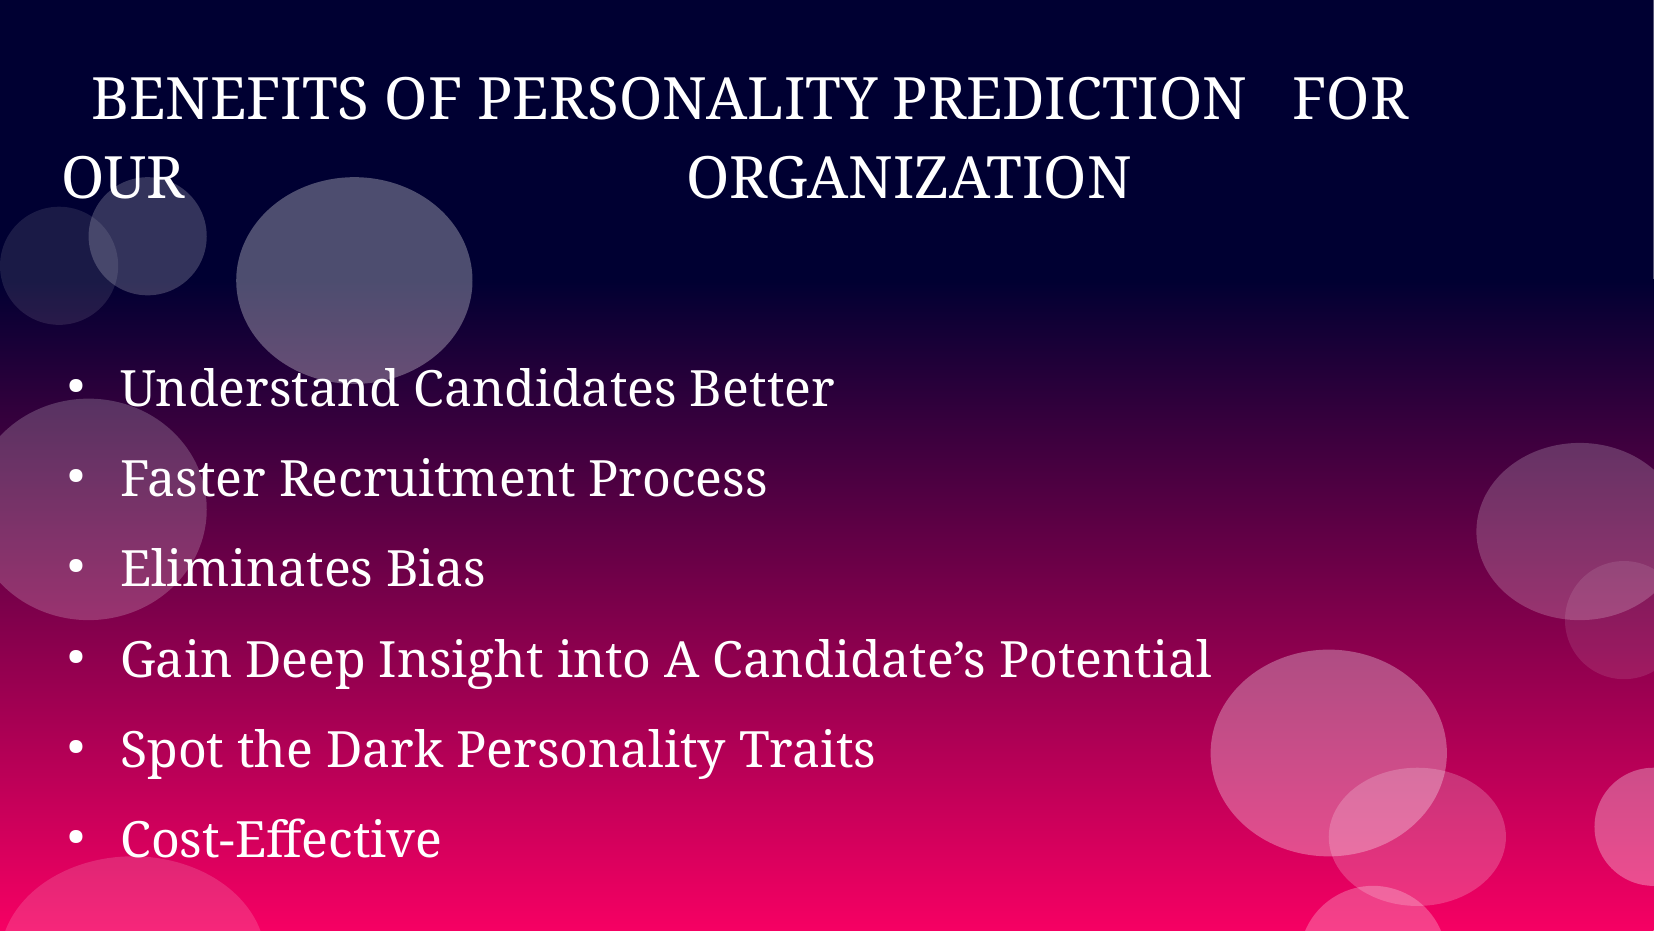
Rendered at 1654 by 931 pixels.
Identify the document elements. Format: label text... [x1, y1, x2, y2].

title BENEFITS OF PERSONALITY PREDICTION FOR OUR ORGANIZATION [61, 55, 1538, 218]
list Understand Candidates Better Faster Recruitment Process Eliminates Bias Gain Deep Insight into A Candidate’s Potential Spot the Dark Personality Traits Cost-Effective [49, 262, 1538, 877]
